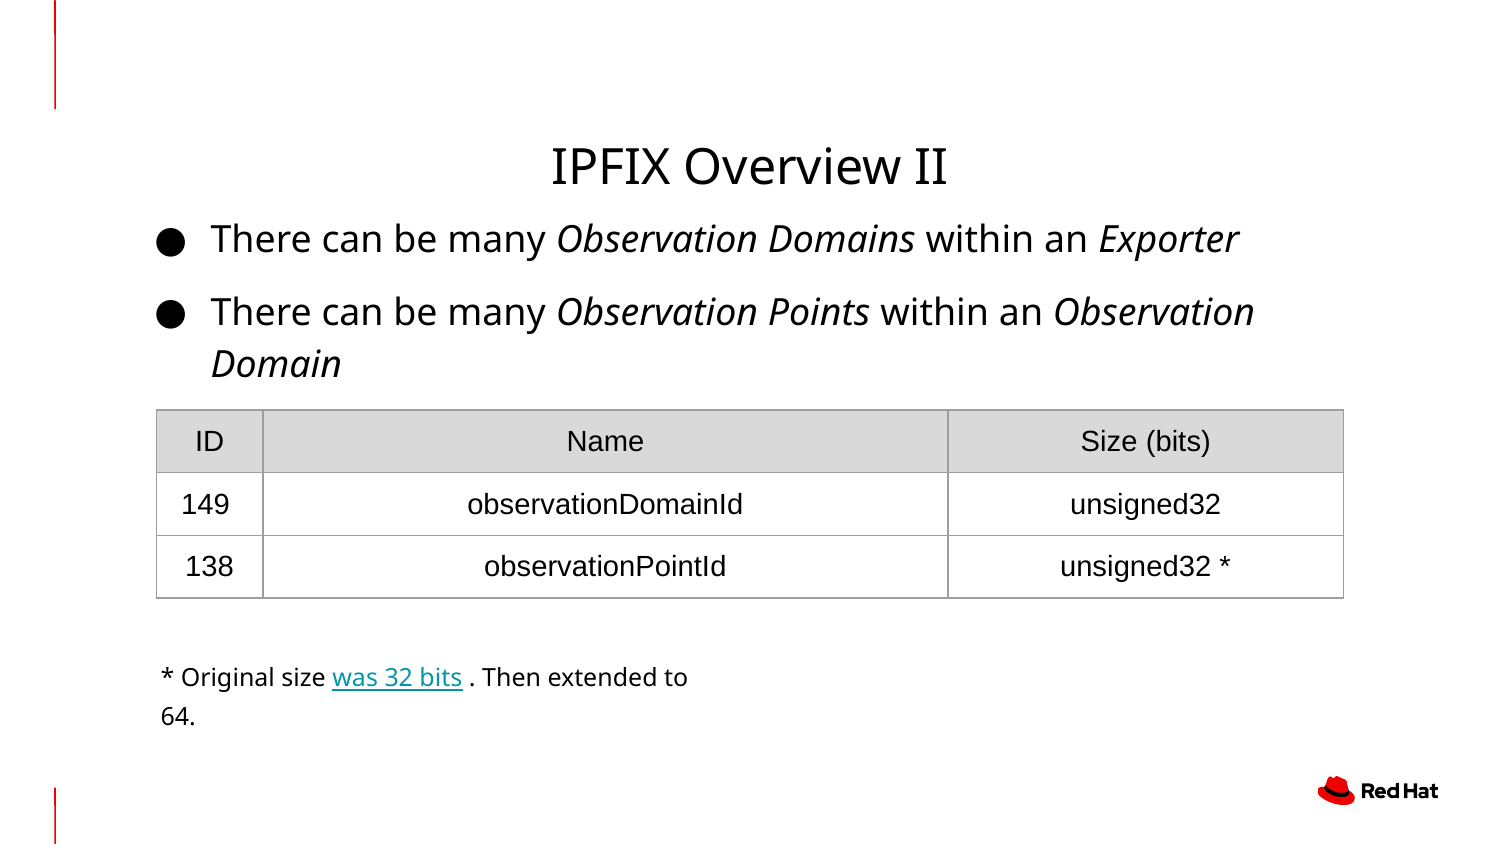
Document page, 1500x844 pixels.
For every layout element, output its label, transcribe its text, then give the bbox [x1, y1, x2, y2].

table_cell unsigned32 [949, 473, 1343, 535]
picture [1317, 776, 1438, 805]
table_header ID [157, 411, 262, 472]
table_cell 149 [157, 473, 262, 535]
table_cell unsigned32 * [949, 536, 1343, 597]
title IPFIX Overview II [215, 116, 1285, 186]
text_box * Original size was 32 bits . Then extended to 64. [160, 656, 722, 726]
text_box There can be many Observation Domains within an Exporter There can be many Observation Points within an Observation Domain [135, 208, 1365, 701]
table_header Name [264, 411, 947, 472]
table_cell observationDomainId [264, 473, 947, 535]
table_cell 138 [157, 536, 262, 597]
table_cell observationPointId [264, 536, 947, 597]
table_header Size (bits) [949, 411, 1343, 472]
